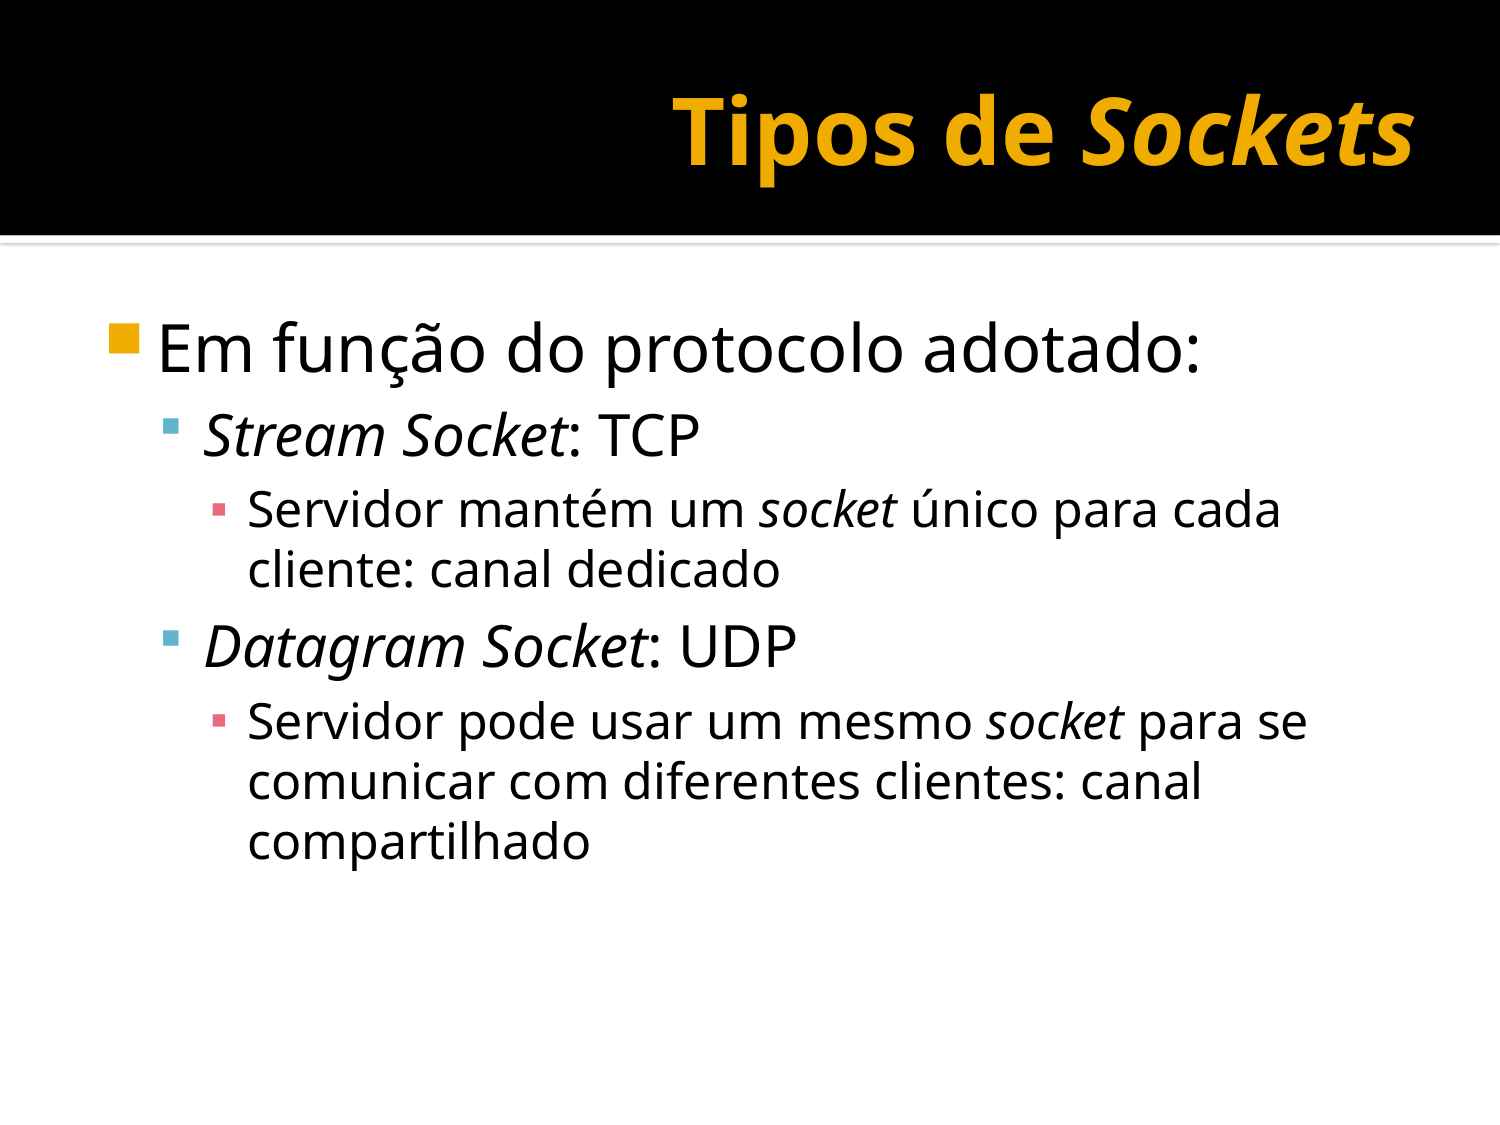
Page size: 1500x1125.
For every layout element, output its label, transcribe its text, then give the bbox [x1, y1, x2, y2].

title Tipos de Sockets [75, 25, 1425, 231]
list Em função do protocolo adotado: Stream Socket: TCP Servidor mantém um socket único para cada cliente: canal dedicado Datagram Socket: UDP Servidor pode usar um mesmo socket para se comunicar com diferentes clientes: canal compartilhado [75, 291, 1425, 1050]
